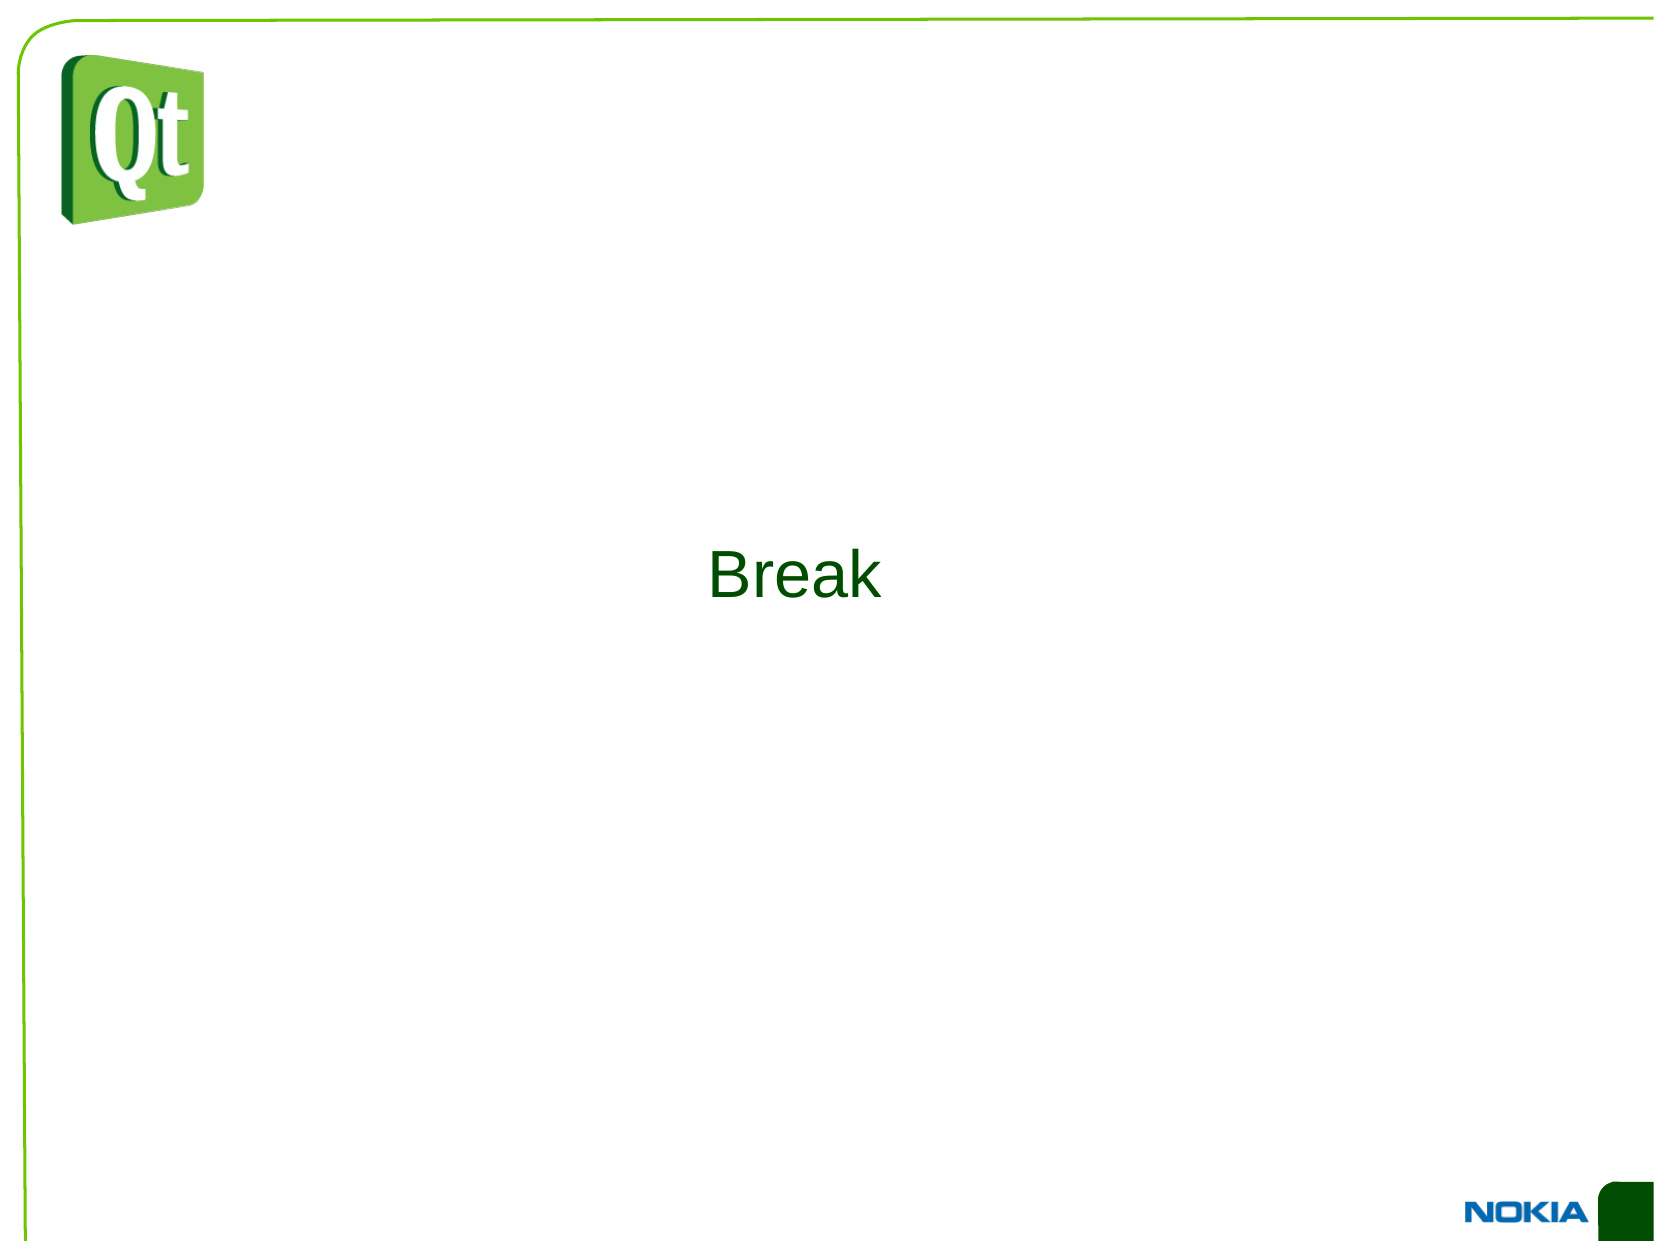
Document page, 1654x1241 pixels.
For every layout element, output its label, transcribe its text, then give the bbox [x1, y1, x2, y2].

picture [1465, 1201, 1589, 1223]
subtitle Break [257, 56, 1333, 1092]
picture [61, 55, 204, 225]
